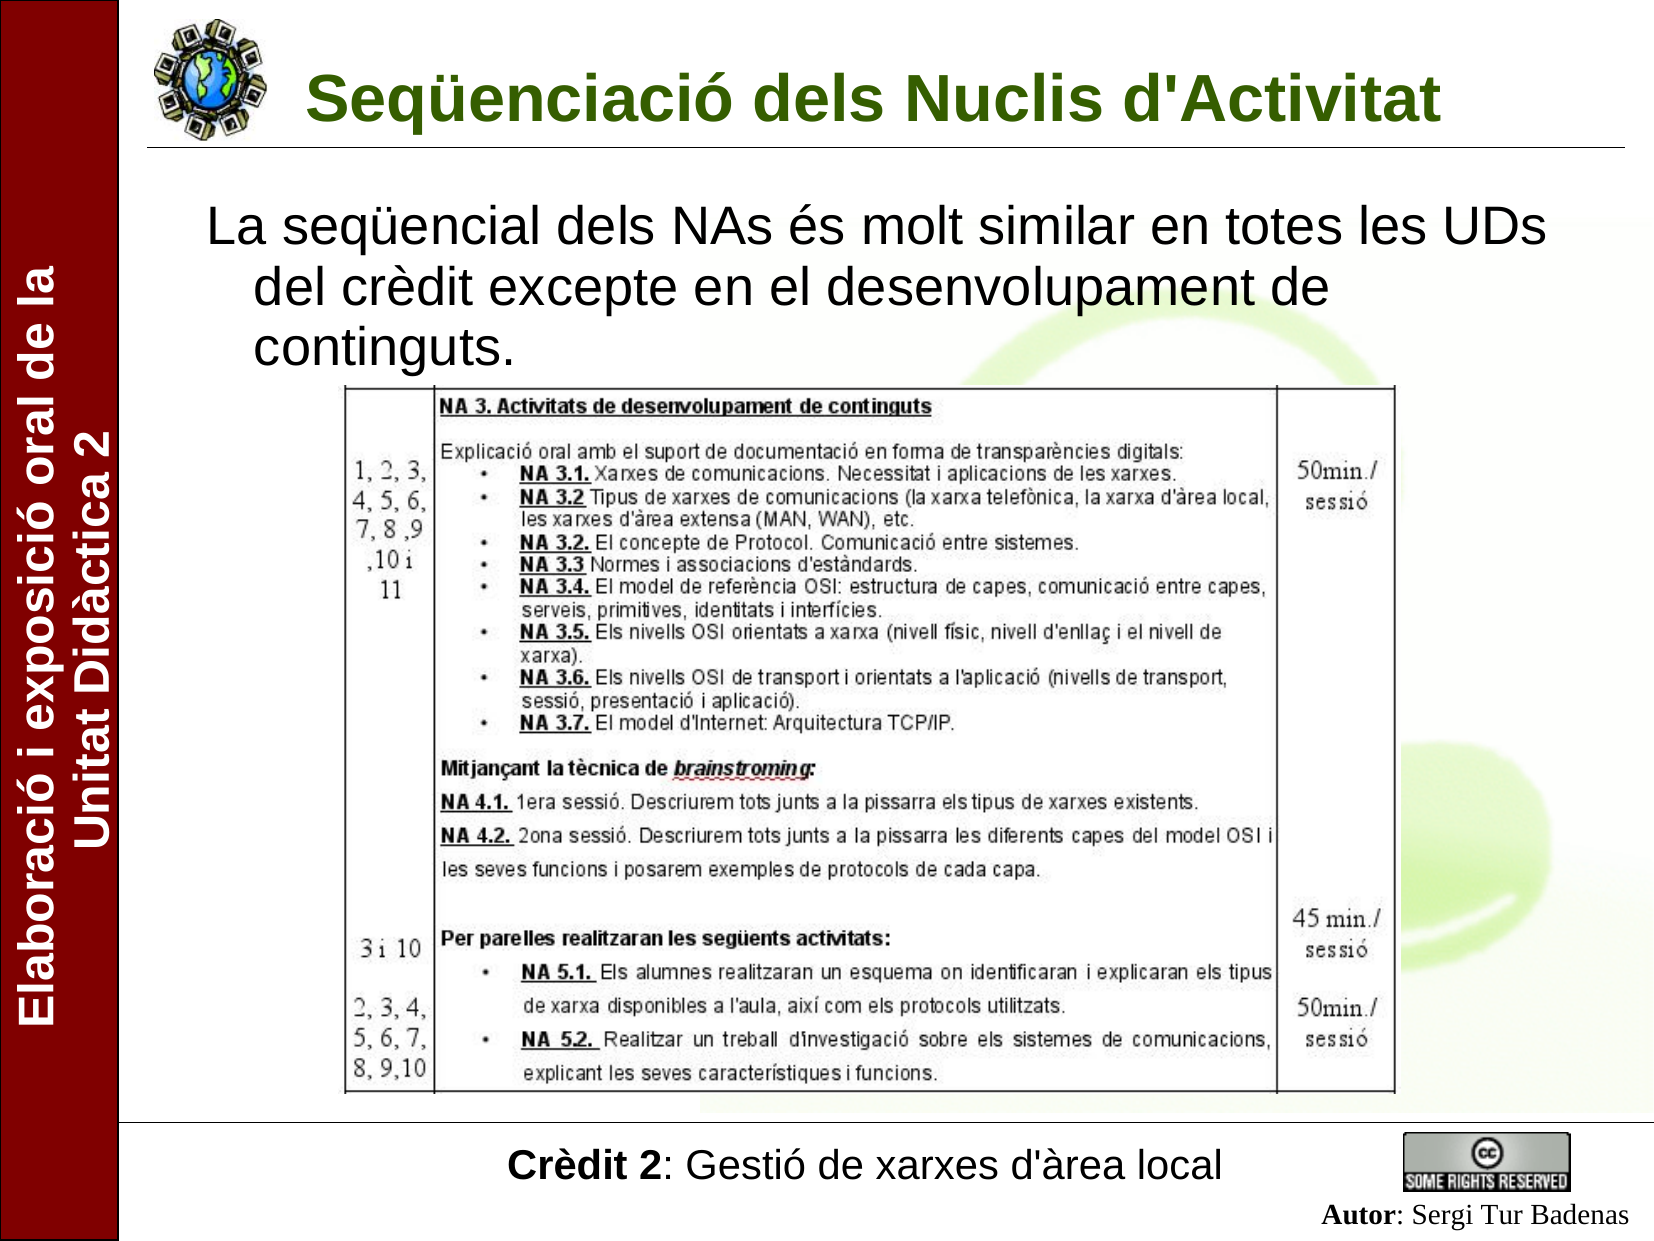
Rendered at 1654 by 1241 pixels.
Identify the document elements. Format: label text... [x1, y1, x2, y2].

title Seqüenciació dels Nuclis d'Activitat [129, 49, 1619, 148]
picture [154, 19, 268, 49]
picture [1403, 1132, 1571, 1192]
list La seqüencial dels NAs és molt similar en totes les UDs del crèdit excepte en el desenvolupament de continguts. [112, 195, 1601, 1031]
picture [338, 217, 1654, 1113]
